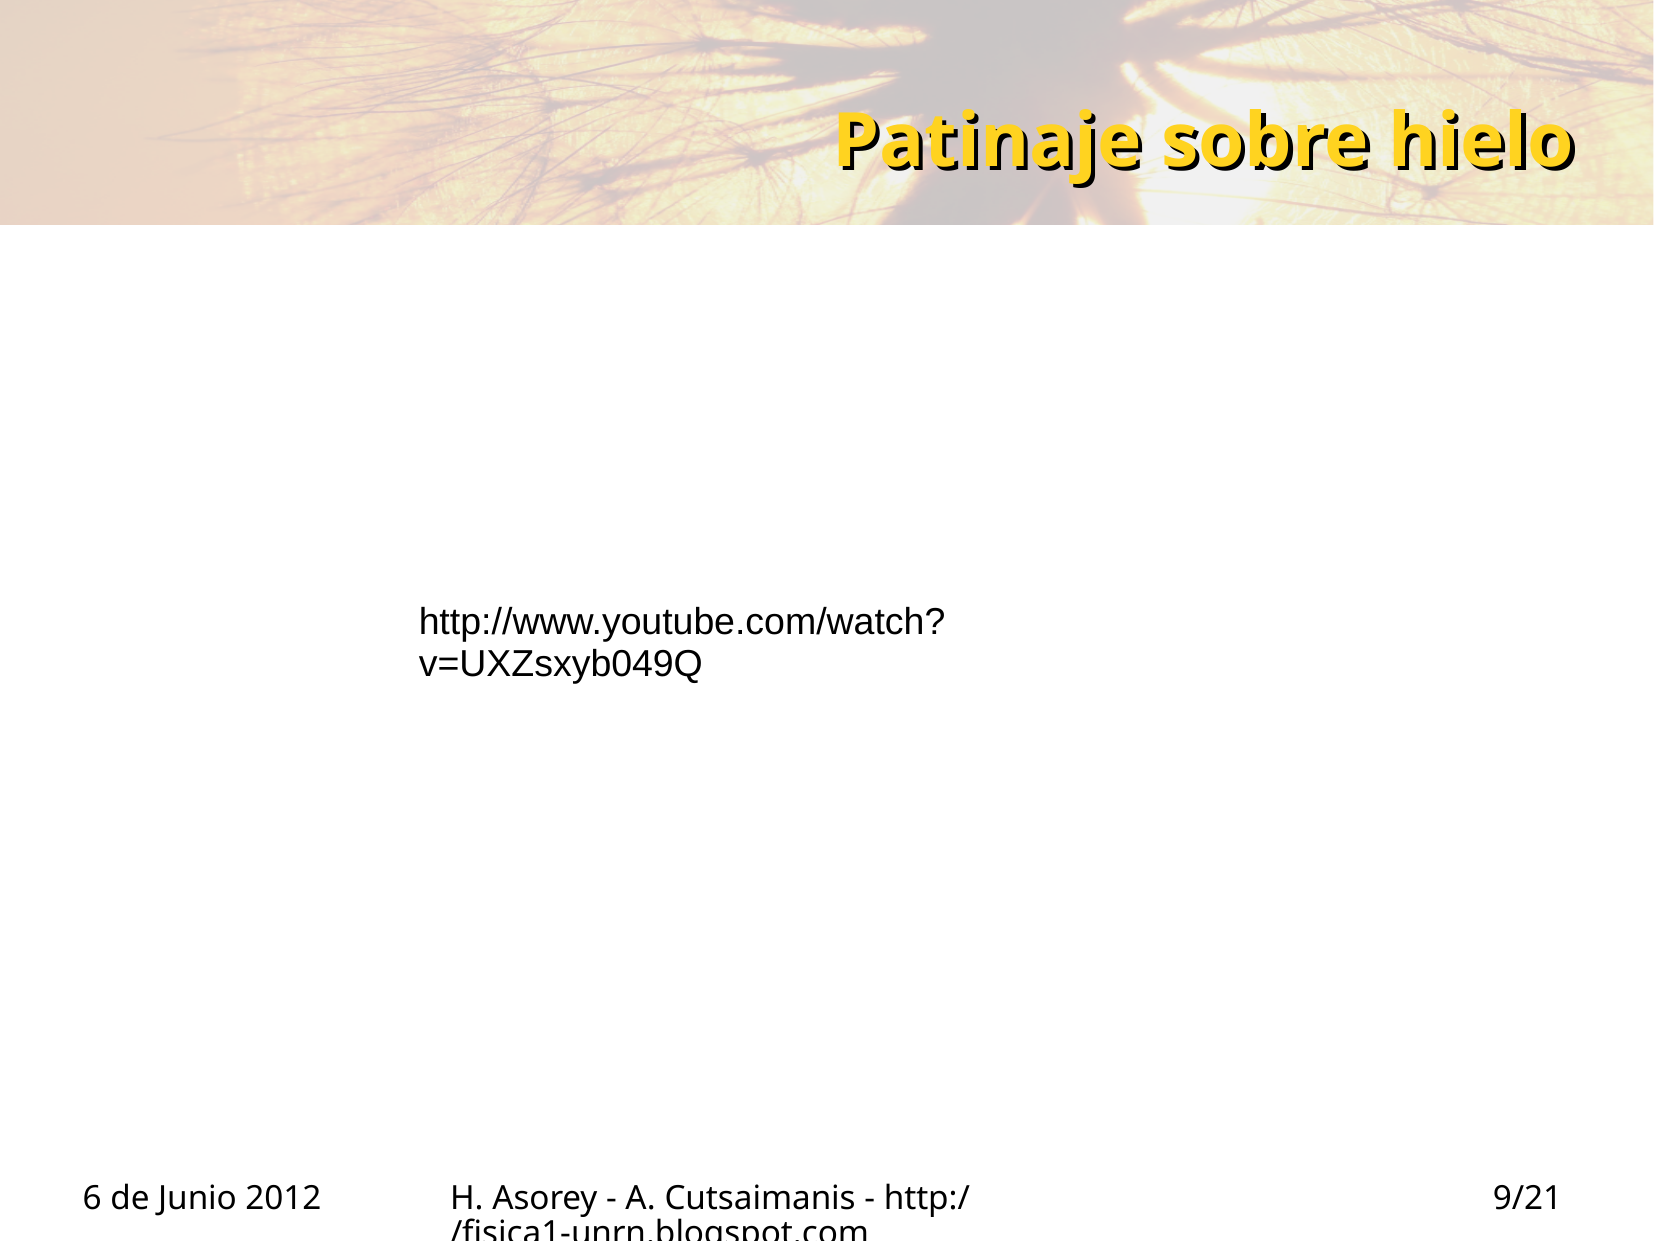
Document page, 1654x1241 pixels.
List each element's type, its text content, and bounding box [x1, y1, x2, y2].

title Patinaje sobre hielo [86, 49, 1576, 226]
text_box http://www.youtube.com/watch?v=UXZsxyb049Q [403, 592, 1241, 650]
picture [0, 0, 1654, 225]
